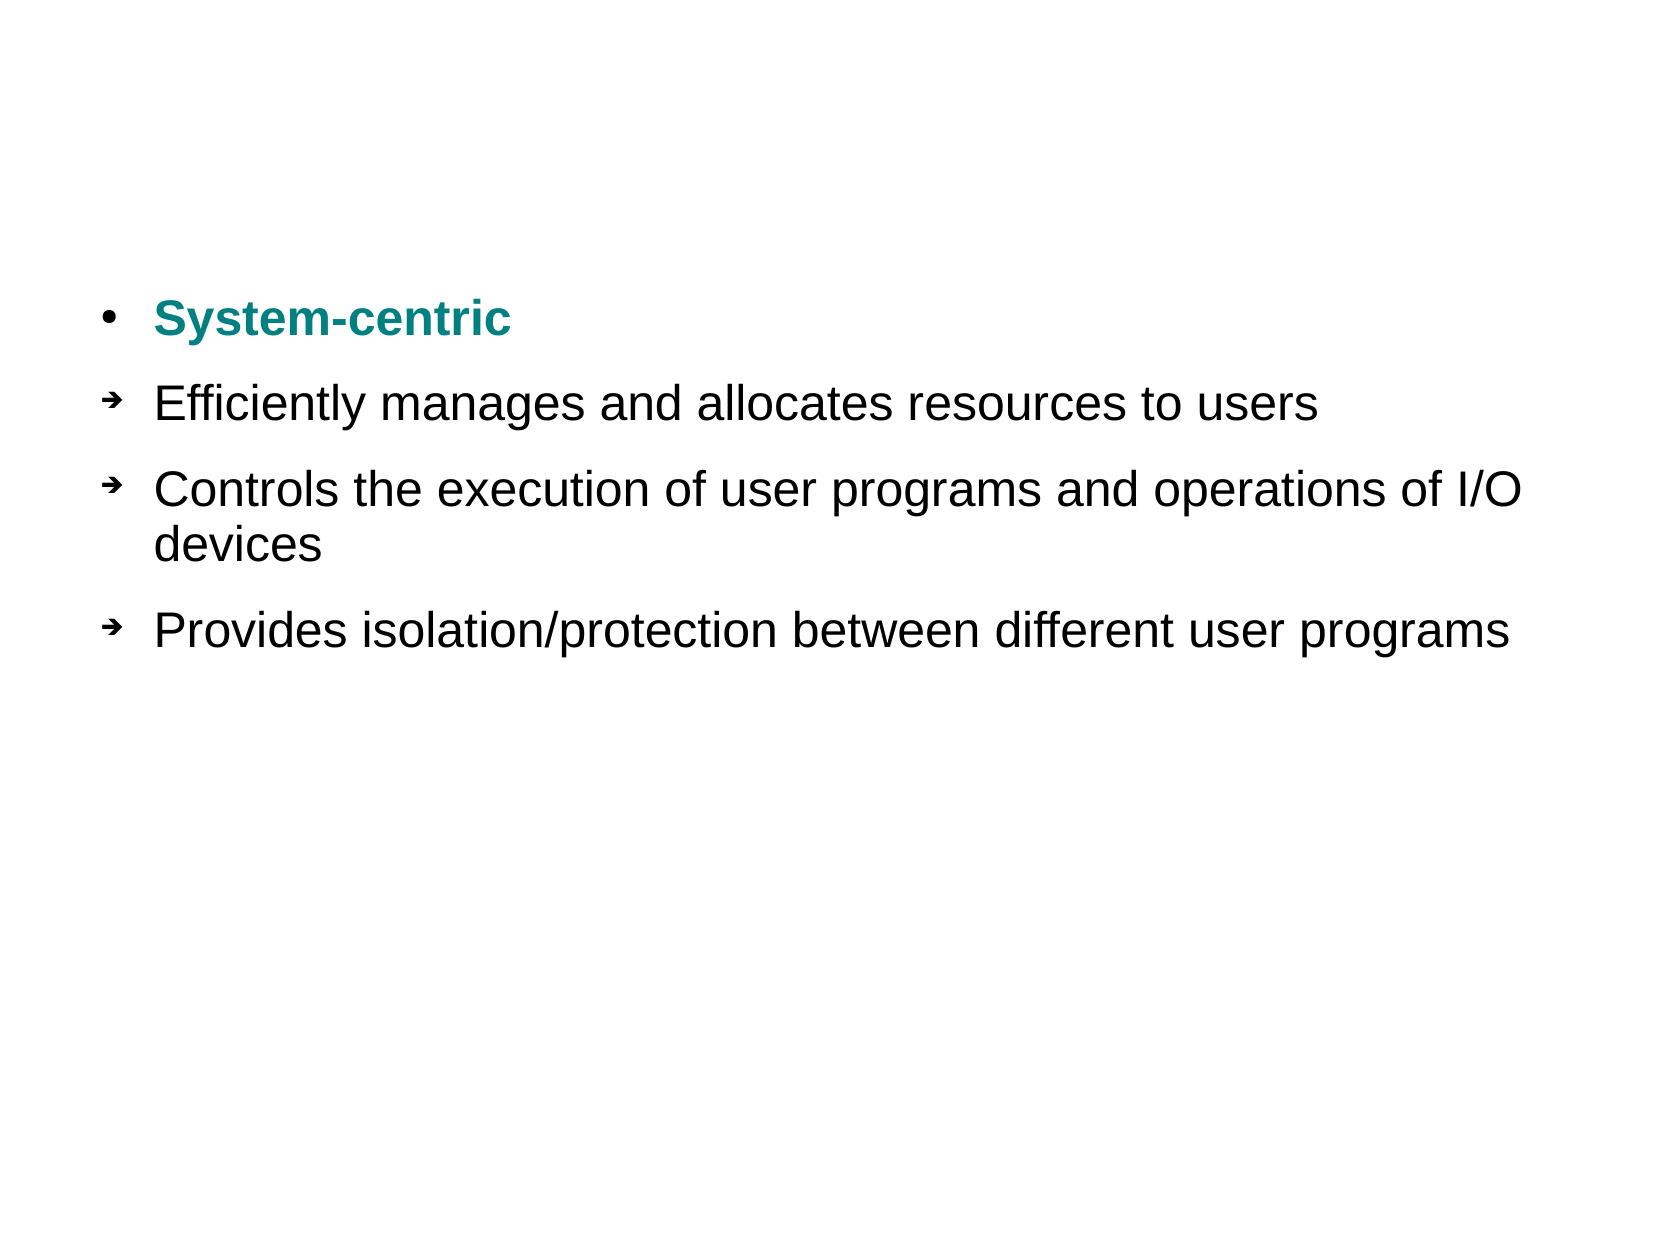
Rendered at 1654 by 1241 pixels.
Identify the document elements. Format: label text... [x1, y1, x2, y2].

list System-centric Efficiently manages and allocates resources to users Controls the execution of user programs and operations of I/O devices Provides isolation/protection between different user programs [82, 290, 1571, 1010]
